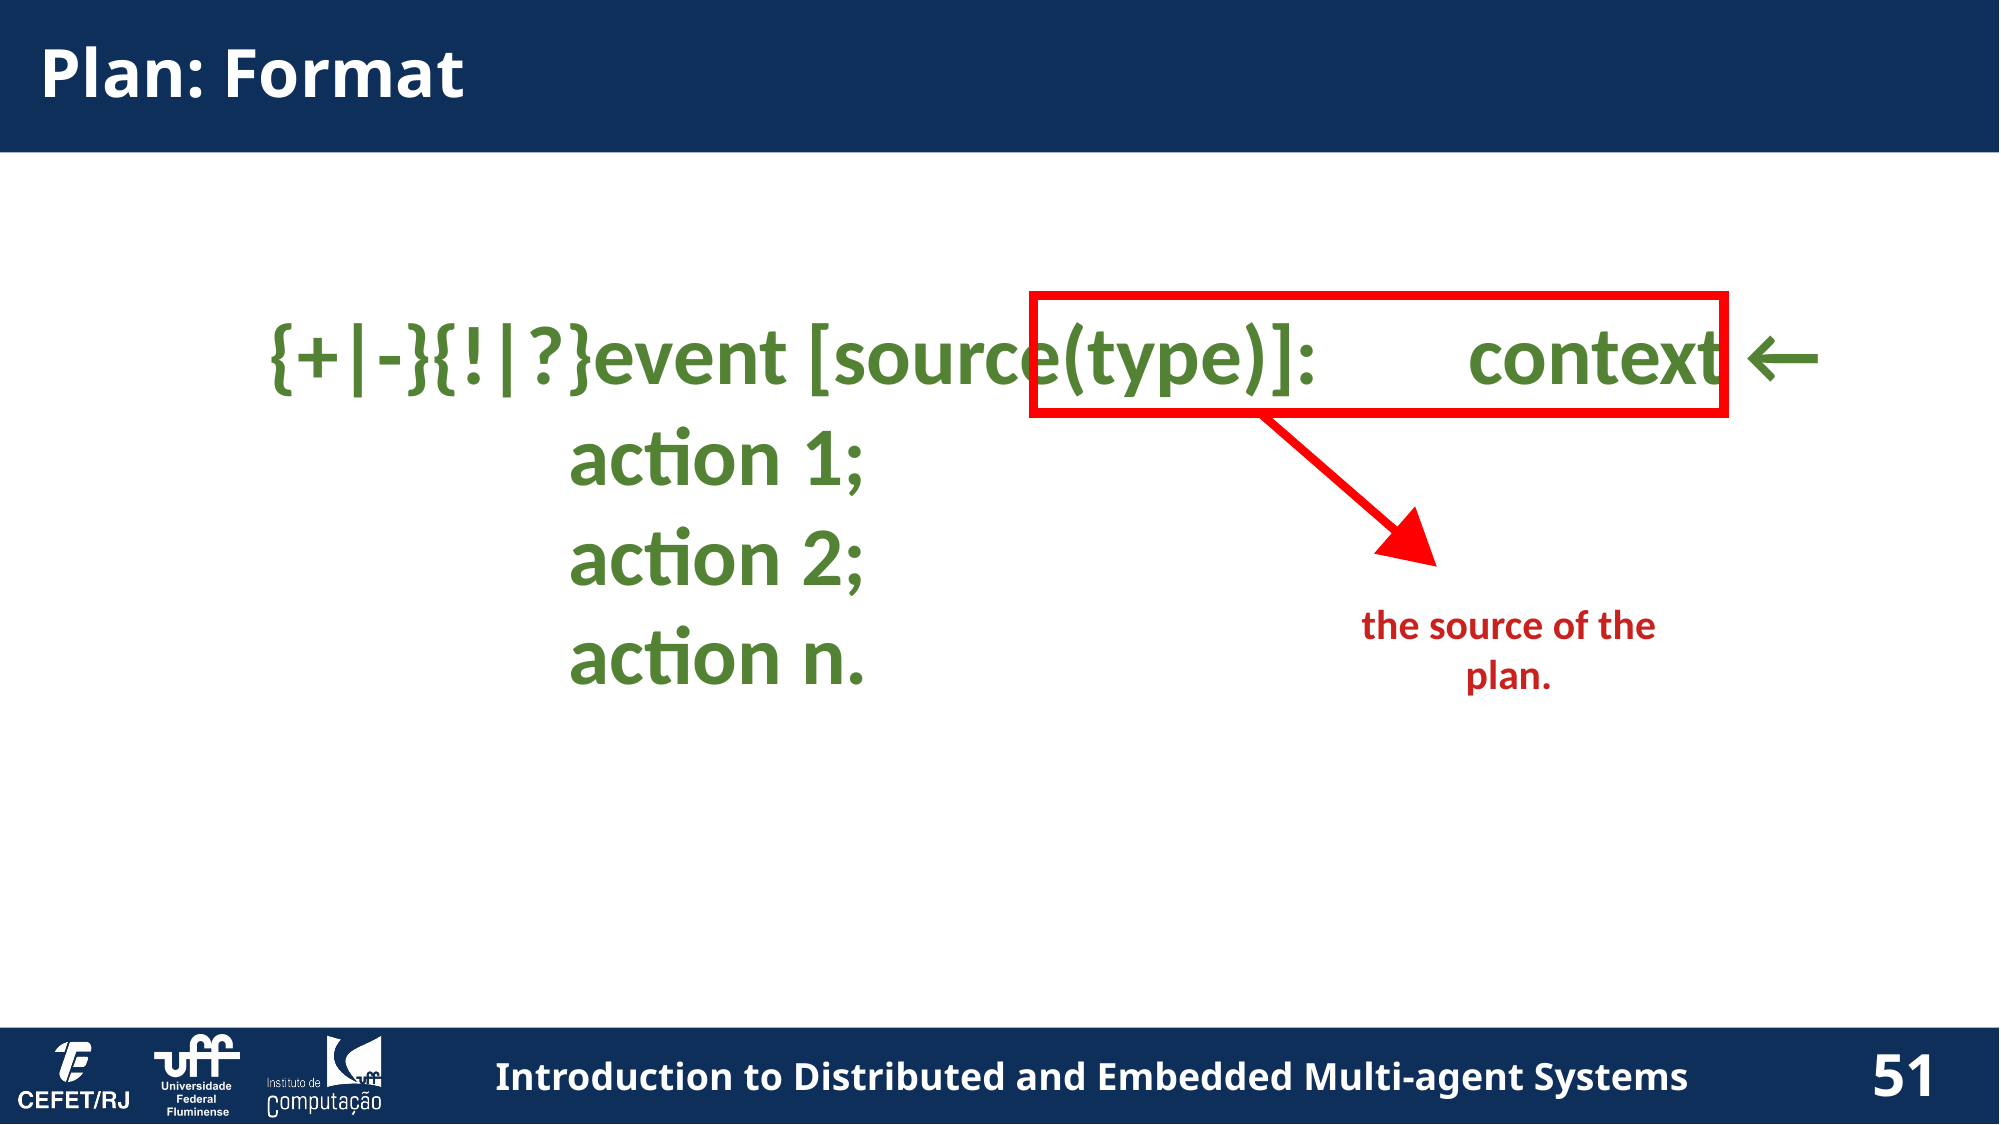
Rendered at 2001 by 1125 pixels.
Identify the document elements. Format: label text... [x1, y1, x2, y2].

text_box {+|-}{!|?}event [source(type)]: context ← action 1; action 2; action n. [1038, 300, 1719, 408]
text_box {+|-}{!|?}event [source(type)]: context ← action 1; action 2; action n. [253, 294, 1908, 710]
text_box [1257, 409, 1437, 567]
picture [18, 1021, 129, 1125]
text_box Plan: Format [25, 23, 1999, 119]
text_box the source of the plan. [1305, 590, 1713, 706]
picture [265, 1033, 383, 1118]
picture [153, 1033, 241, 1121]
